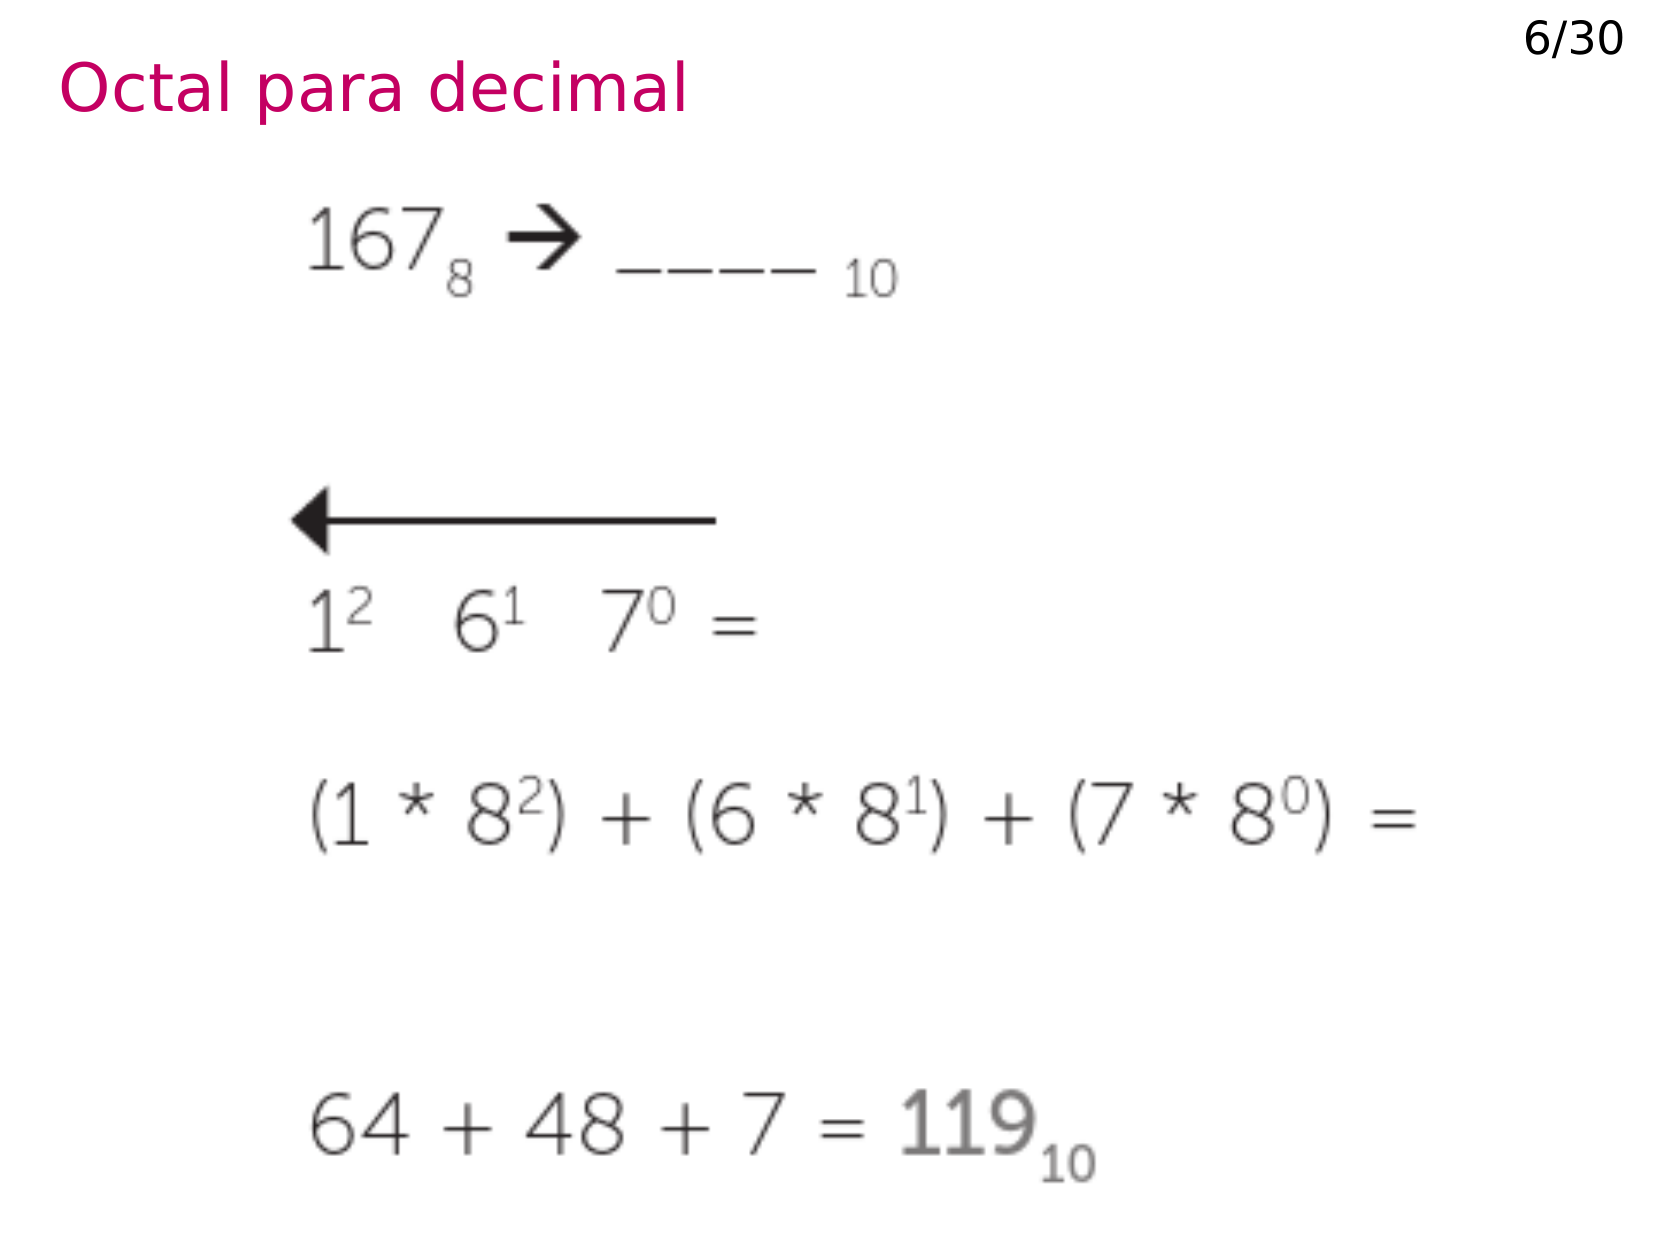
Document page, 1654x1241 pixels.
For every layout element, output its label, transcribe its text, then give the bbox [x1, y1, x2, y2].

title Octal para decimal [59, 29, 1625, 148]
picture [283, 188, 1458, 1211]
